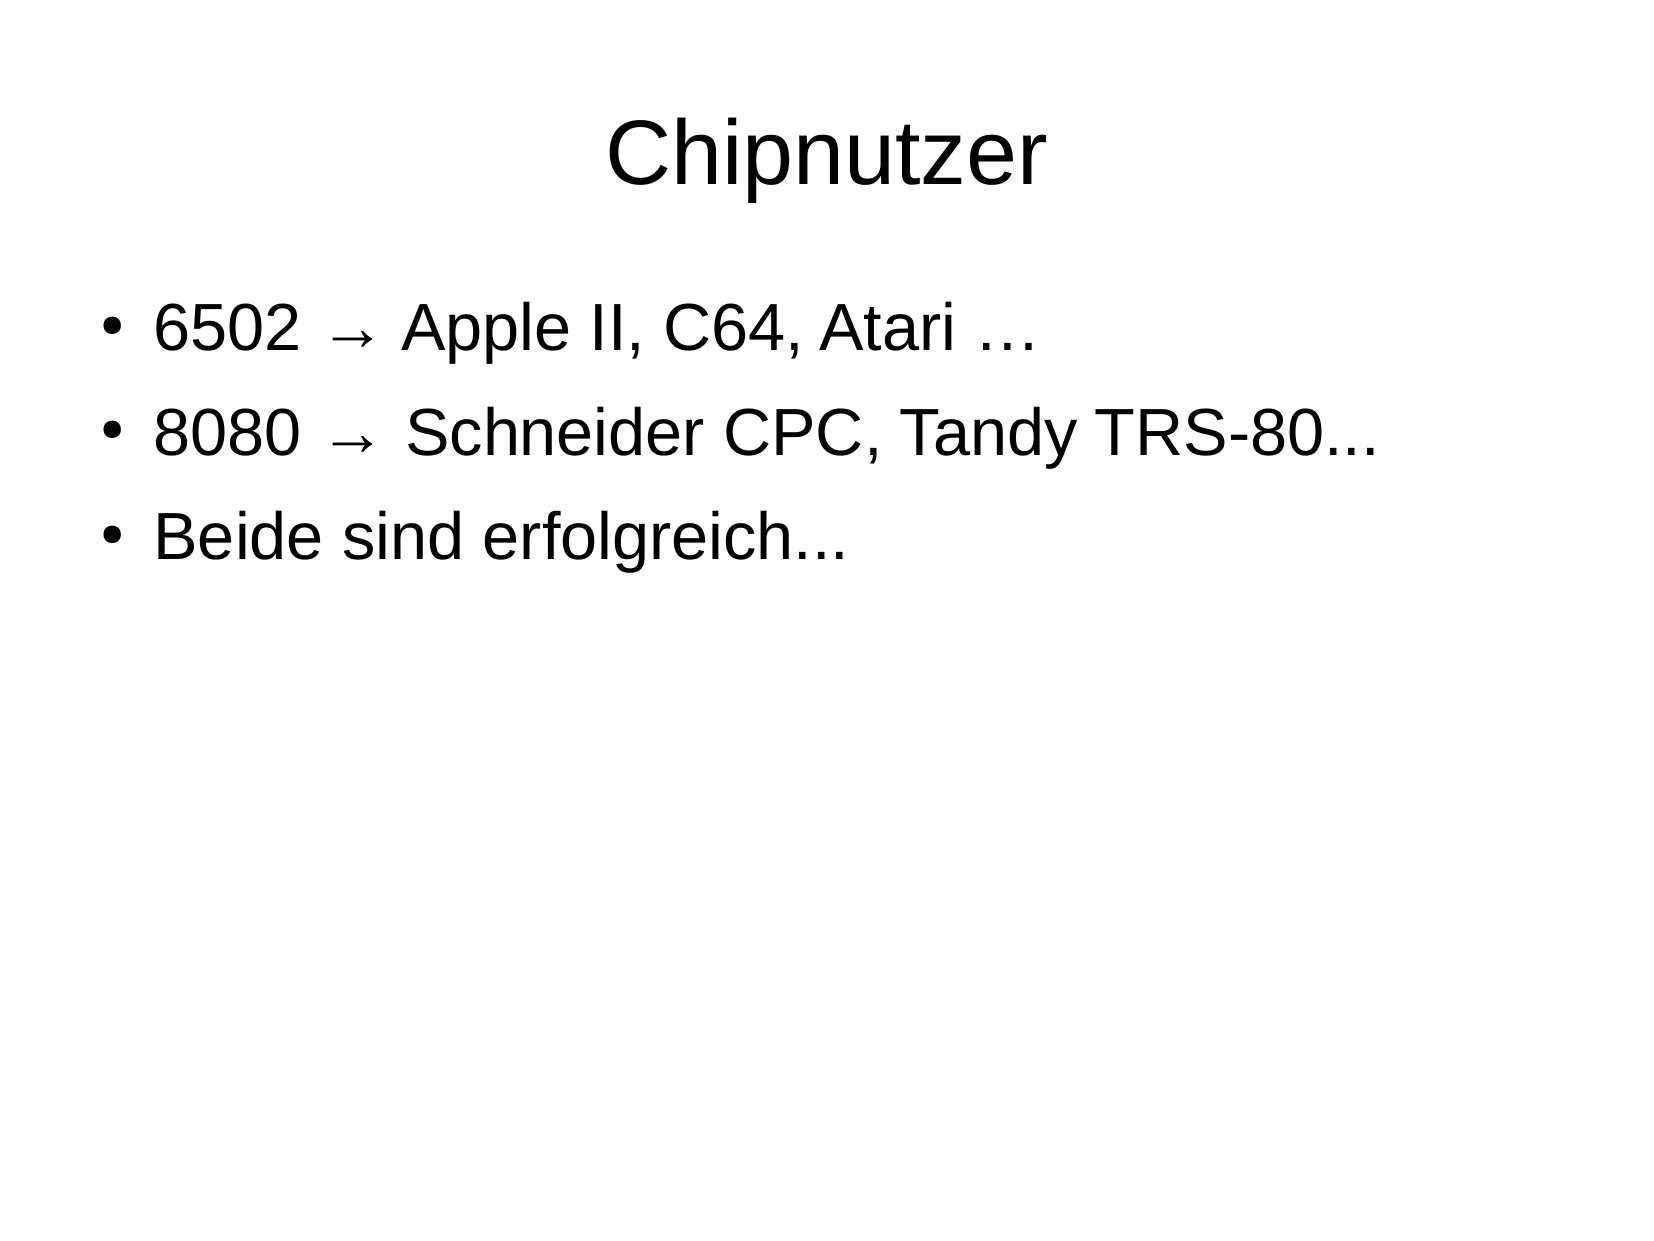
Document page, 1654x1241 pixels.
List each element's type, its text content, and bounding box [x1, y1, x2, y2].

list 6502 → Apple II, C64, Atari … 8080 → Schneider CPC, Tandy TRS-80... Beide sind erfolgreich... [82, 290, 1571, 1010]
title Chipnutzer [82, 49, 1571, 257]
